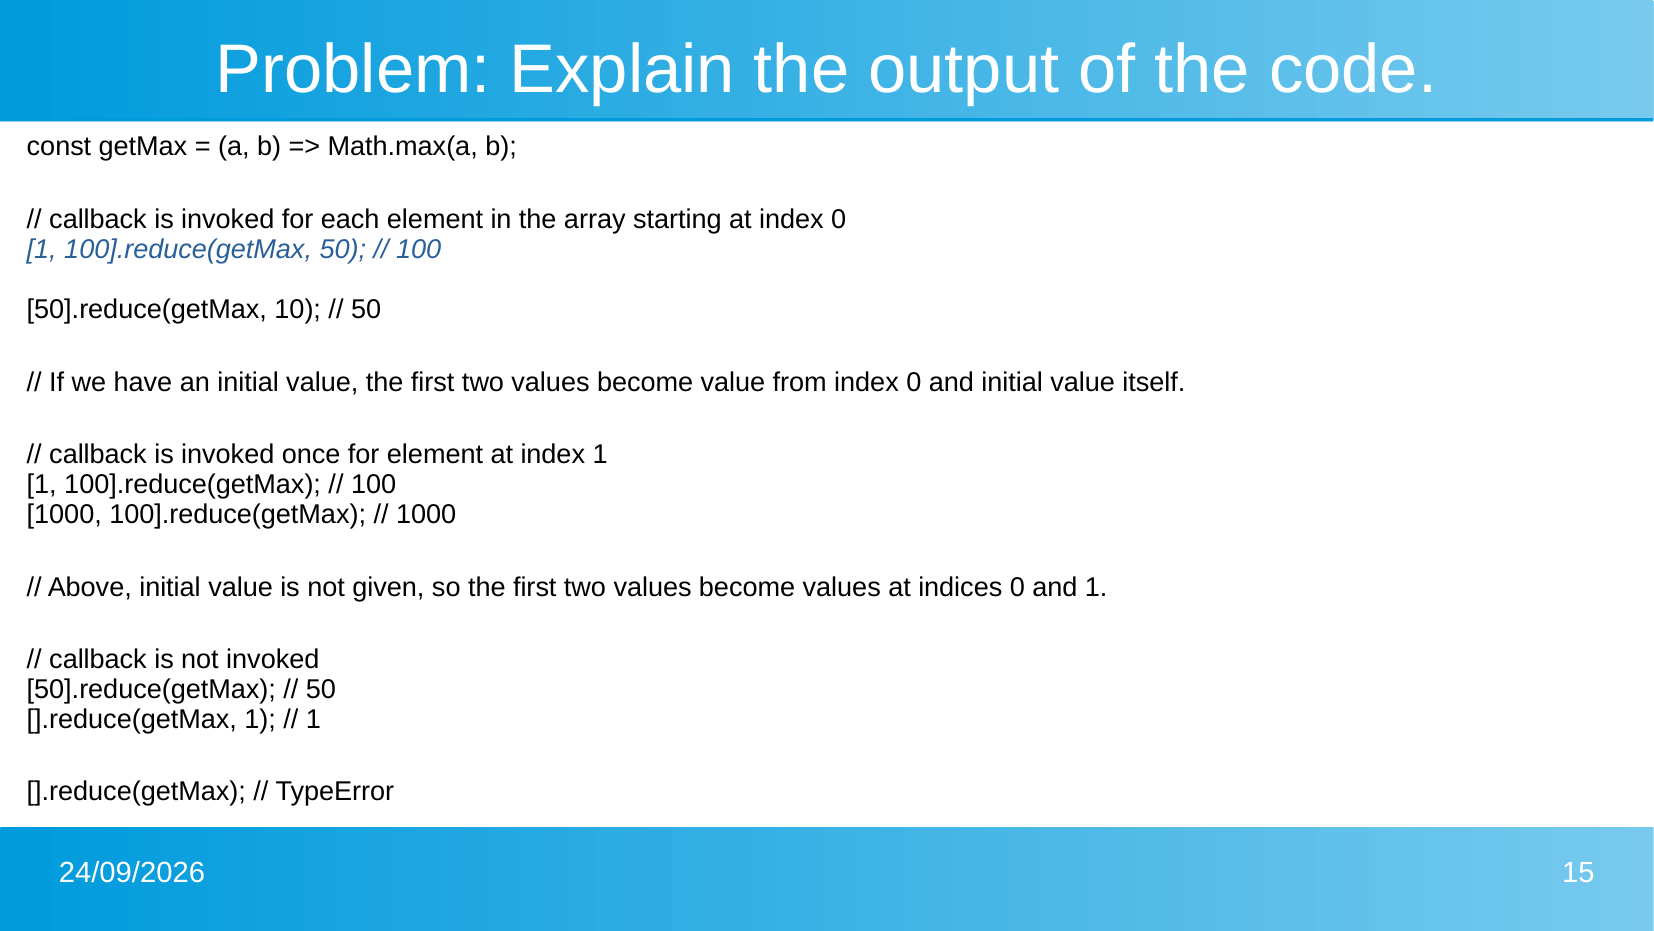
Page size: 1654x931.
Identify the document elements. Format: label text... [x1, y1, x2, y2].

text_box const getMax = (a, b) => Math.max(a, b); // callback is invoked for each element in the array starting at index 0 [1, 100].reduce(getMax, 50); // 100 [50].reduce(getMax, 10); // 50 // If we have an initial value, the first two values become value from index 0 and initial value itself. // callback is invoked once for element at index 1 [1, 100].reduce(getMax); // 100 [1000, 100].reduce(getMax); // 1000 // Above, initial value is not given, so the first two values become values at indices 0 and 1. // callback is not invoked [50].reduce(getMax); // 50 [].reduce(getMax, 1); // 1 [].reduce(getMax); // TypeError [11, 124, 1625, 931]
title Problem: Explain the output of the code. [59, 29, 1595, 108]
